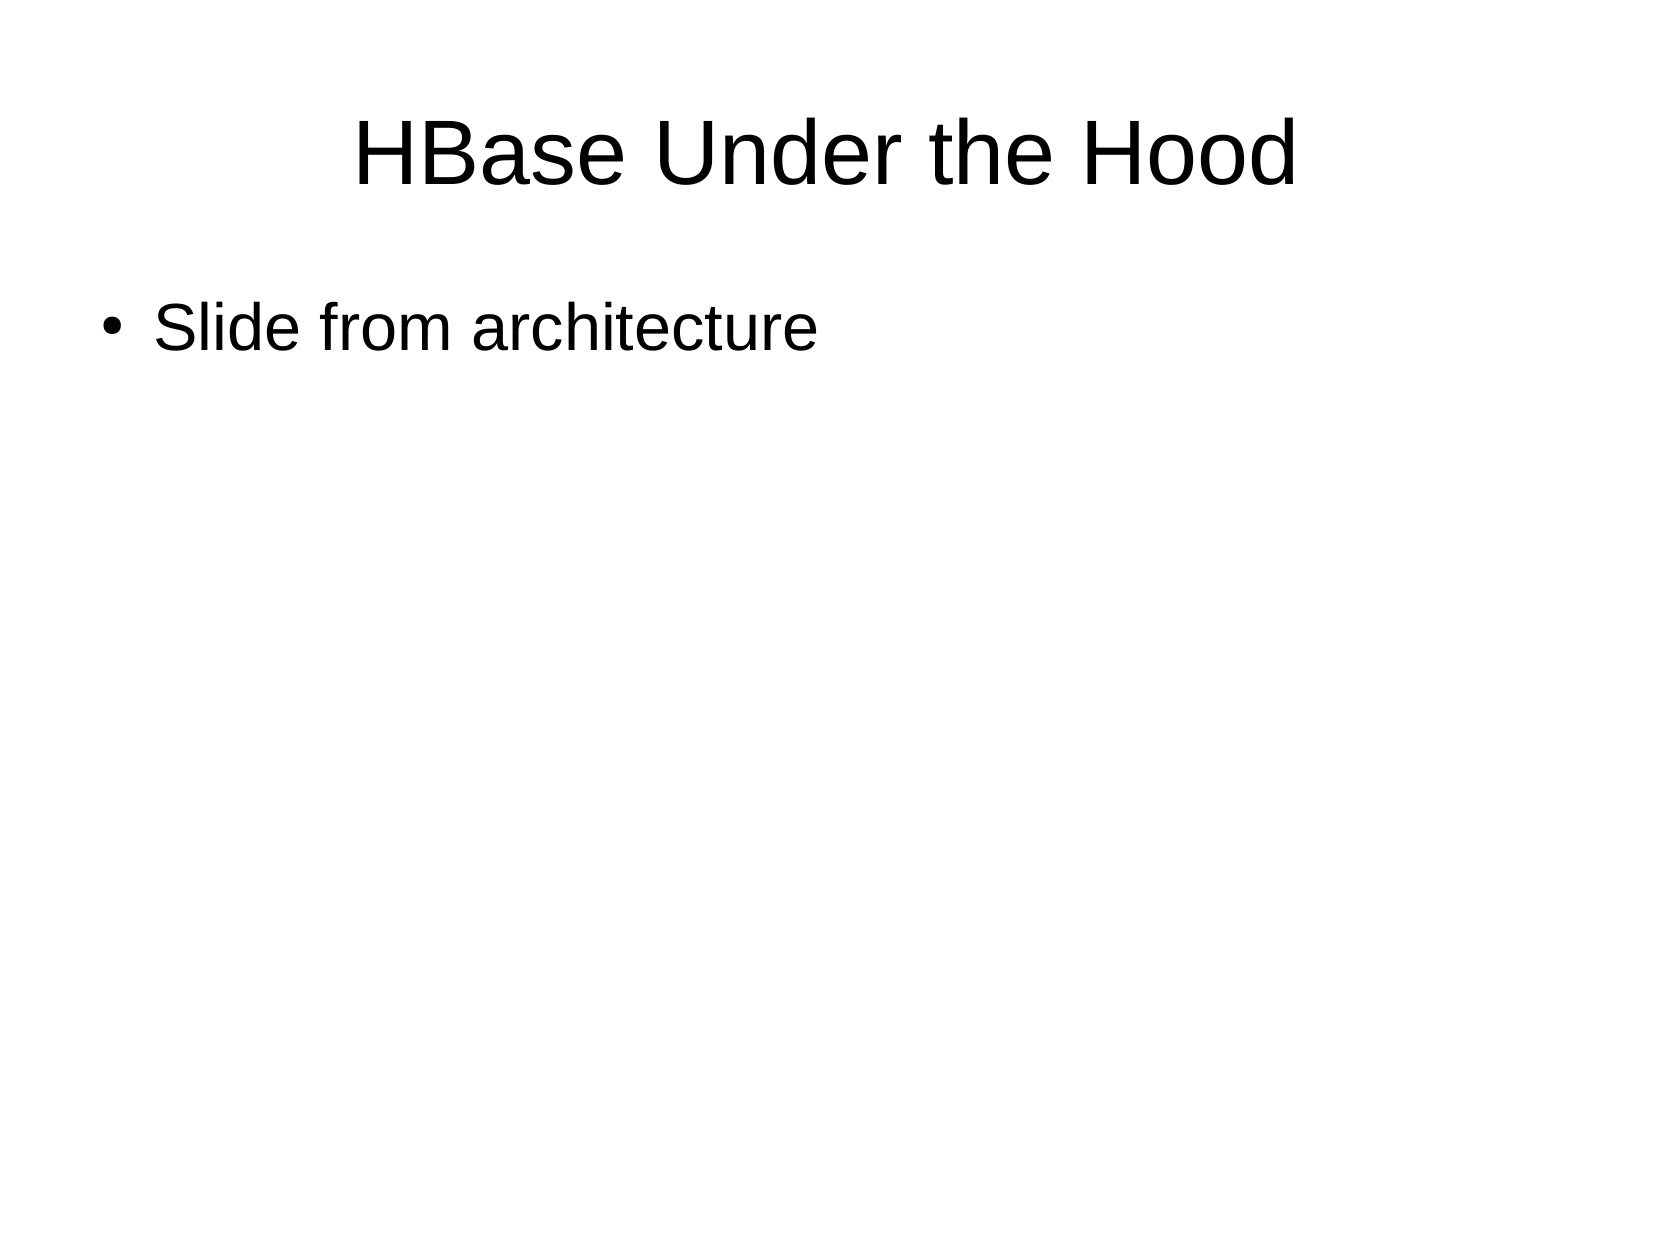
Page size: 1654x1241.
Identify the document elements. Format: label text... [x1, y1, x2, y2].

list Slide from architecture [82, 290, 1571, 1109]
title HBase Under the Hood [82, 56, 1571, 250]
